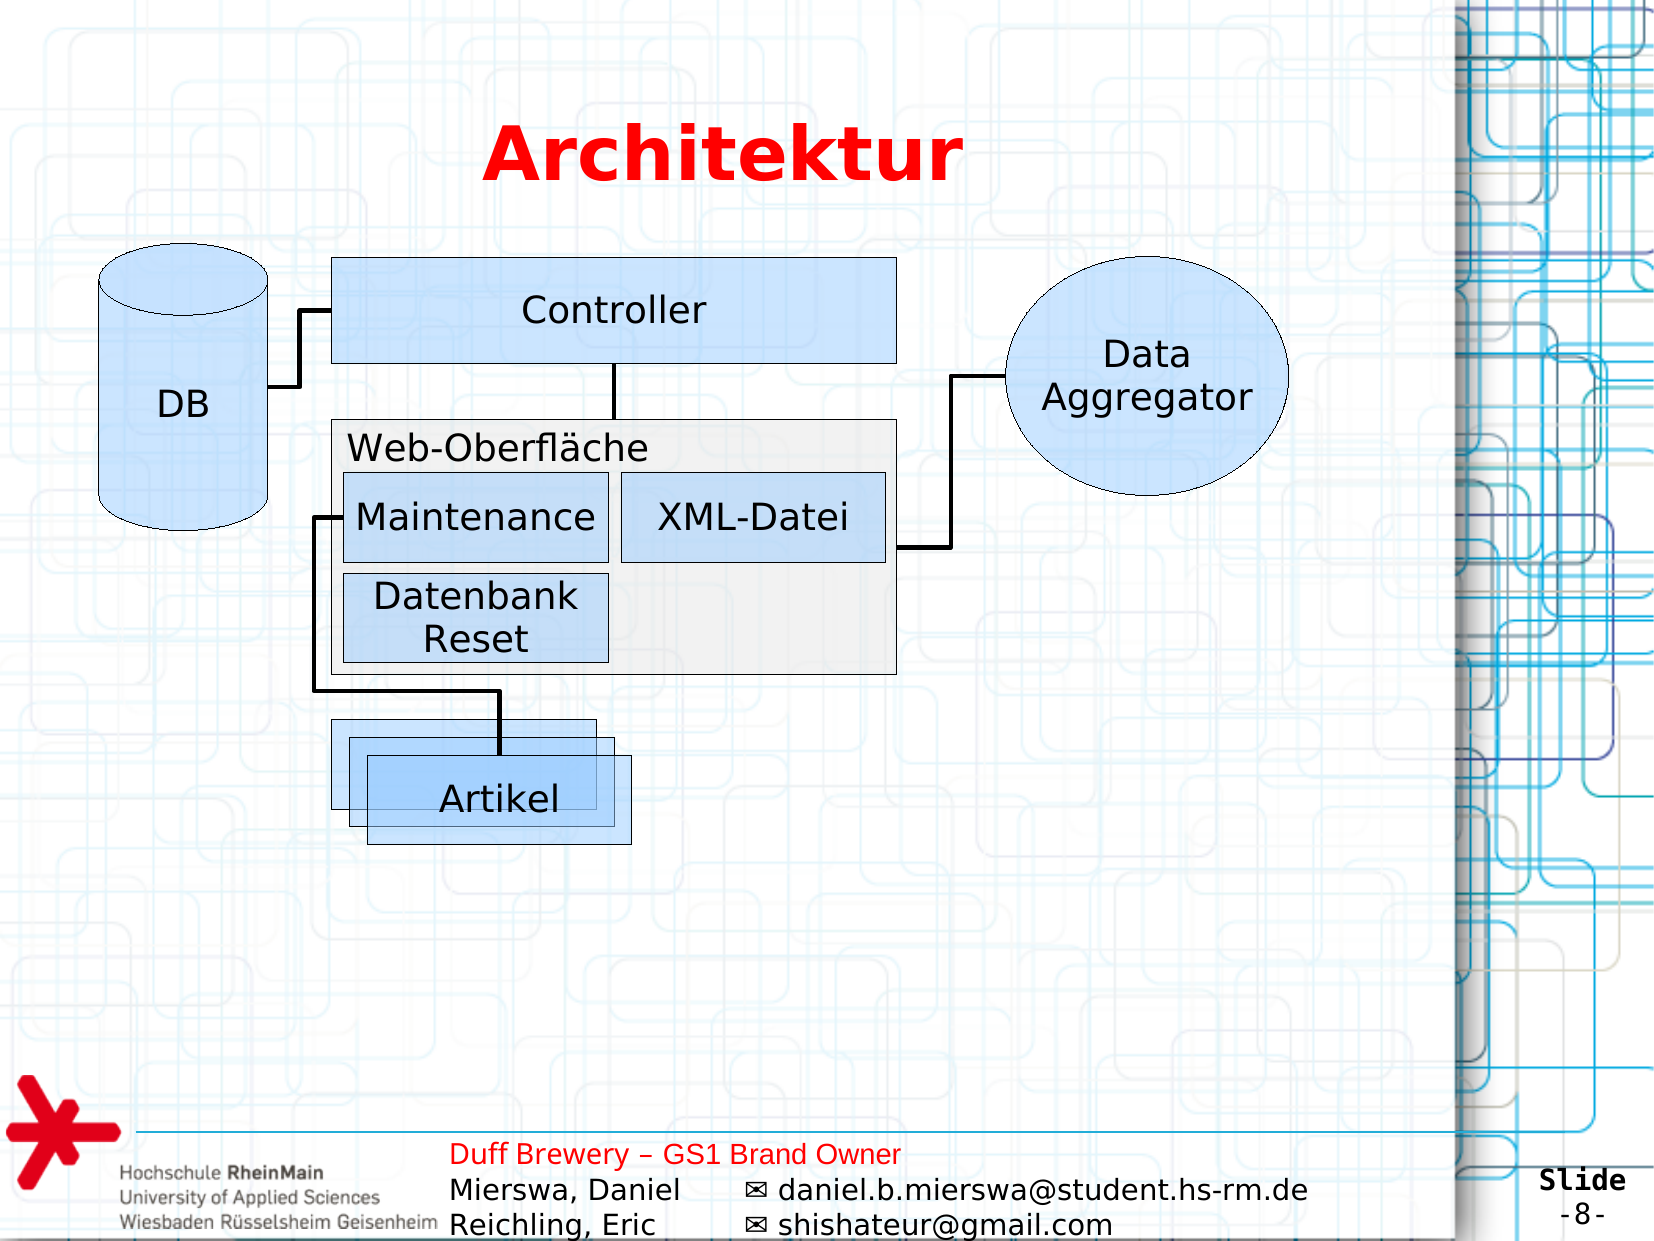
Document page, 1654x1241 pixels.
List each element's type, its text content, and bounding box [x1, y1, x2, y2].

text_box Data Aggregator [1005, 256, 1289, 496]
text_box Web-Oberfläche [331, 419, 897, 675]
text_box [331, 719, 497, 827]
text_box Controller [331, 257, 897, 364]
text_box [502, 719, 615, 755]
text_box Maintenance [343, 472, 609, 563]
picture [964, 1221, 973, 1233]
text_box XML-Datei [621, 472, 886, 563]
text_box Datenbank Reset [343, 573, 609, 663]
picture [0, 0, 1654, 1241]
picture [568, 1221, 577, 1233]
text_box DB [98, 281, 268, 531]
title Architektur [29, 70, 1418, 239]
text_box Artikel [367, 755, 632, 845]
